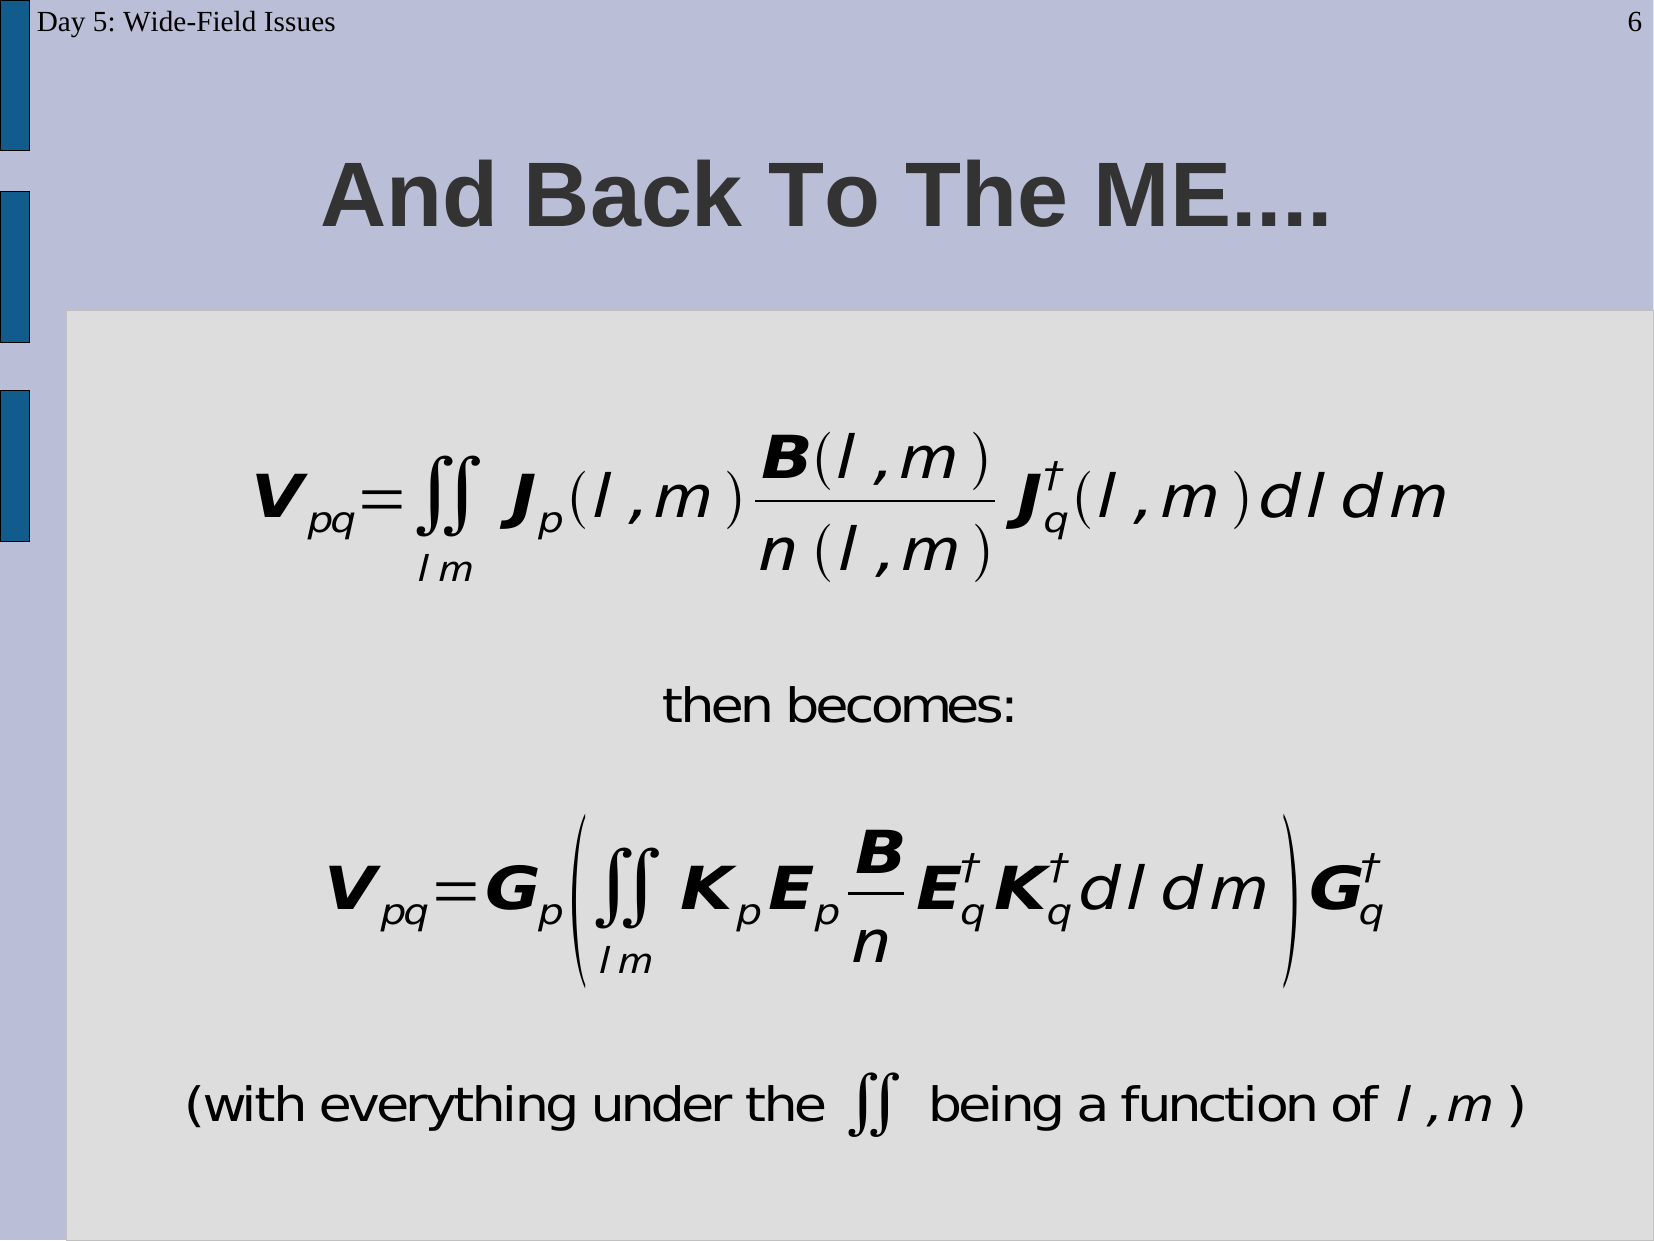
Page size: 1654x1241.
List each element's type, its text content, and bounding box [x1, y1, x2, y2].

title And Back To The ME.... [121, 91, 1534, 299]
chart [177, 413, 1532, 1142]
